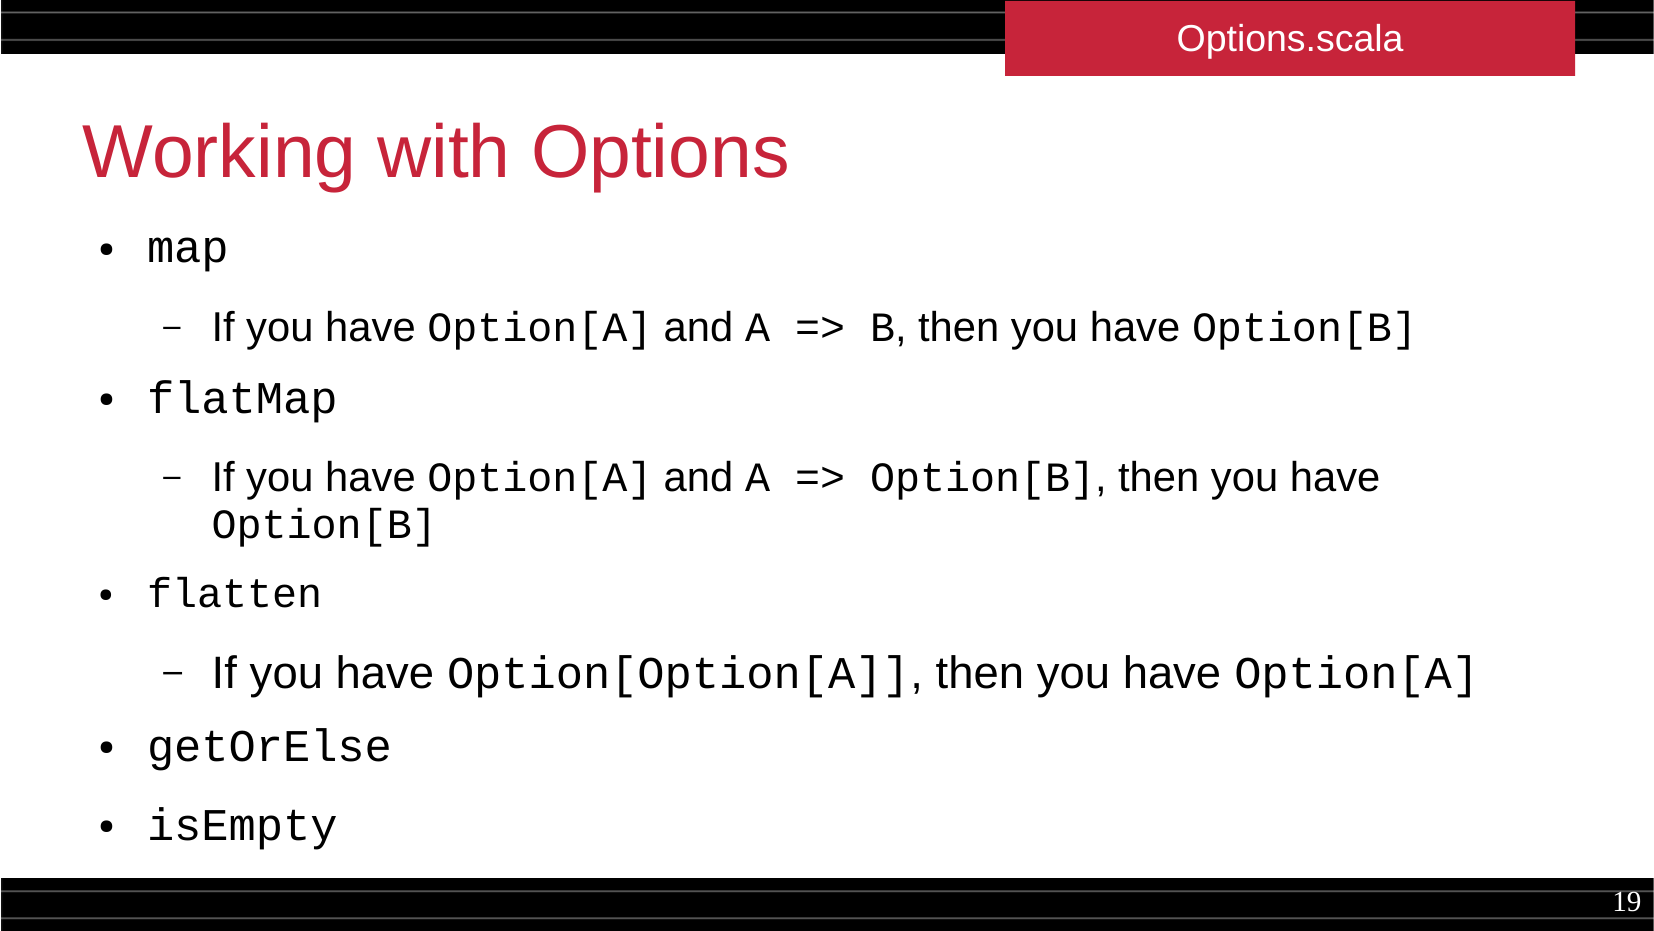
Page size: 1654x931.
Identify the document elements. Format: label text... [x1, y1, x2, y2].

picture [1, 0, 1005, 54]
list map If you have Option[A] and A => B, then you have Option[B] flatMap If you have Option[A] and A => Option[B], then you have Option[B] flatten If you have Option[Option[A]], then you have Option[A] getOrElse isEmpty [82, 225, 1571, 856]
title Working with Options [82, 92, 1571, 211]
picture [1576, 0, 1654, 54]
picture [1, 878, 1654, 931]
text_box Options.scala [1005, 0, 1576, 76]
